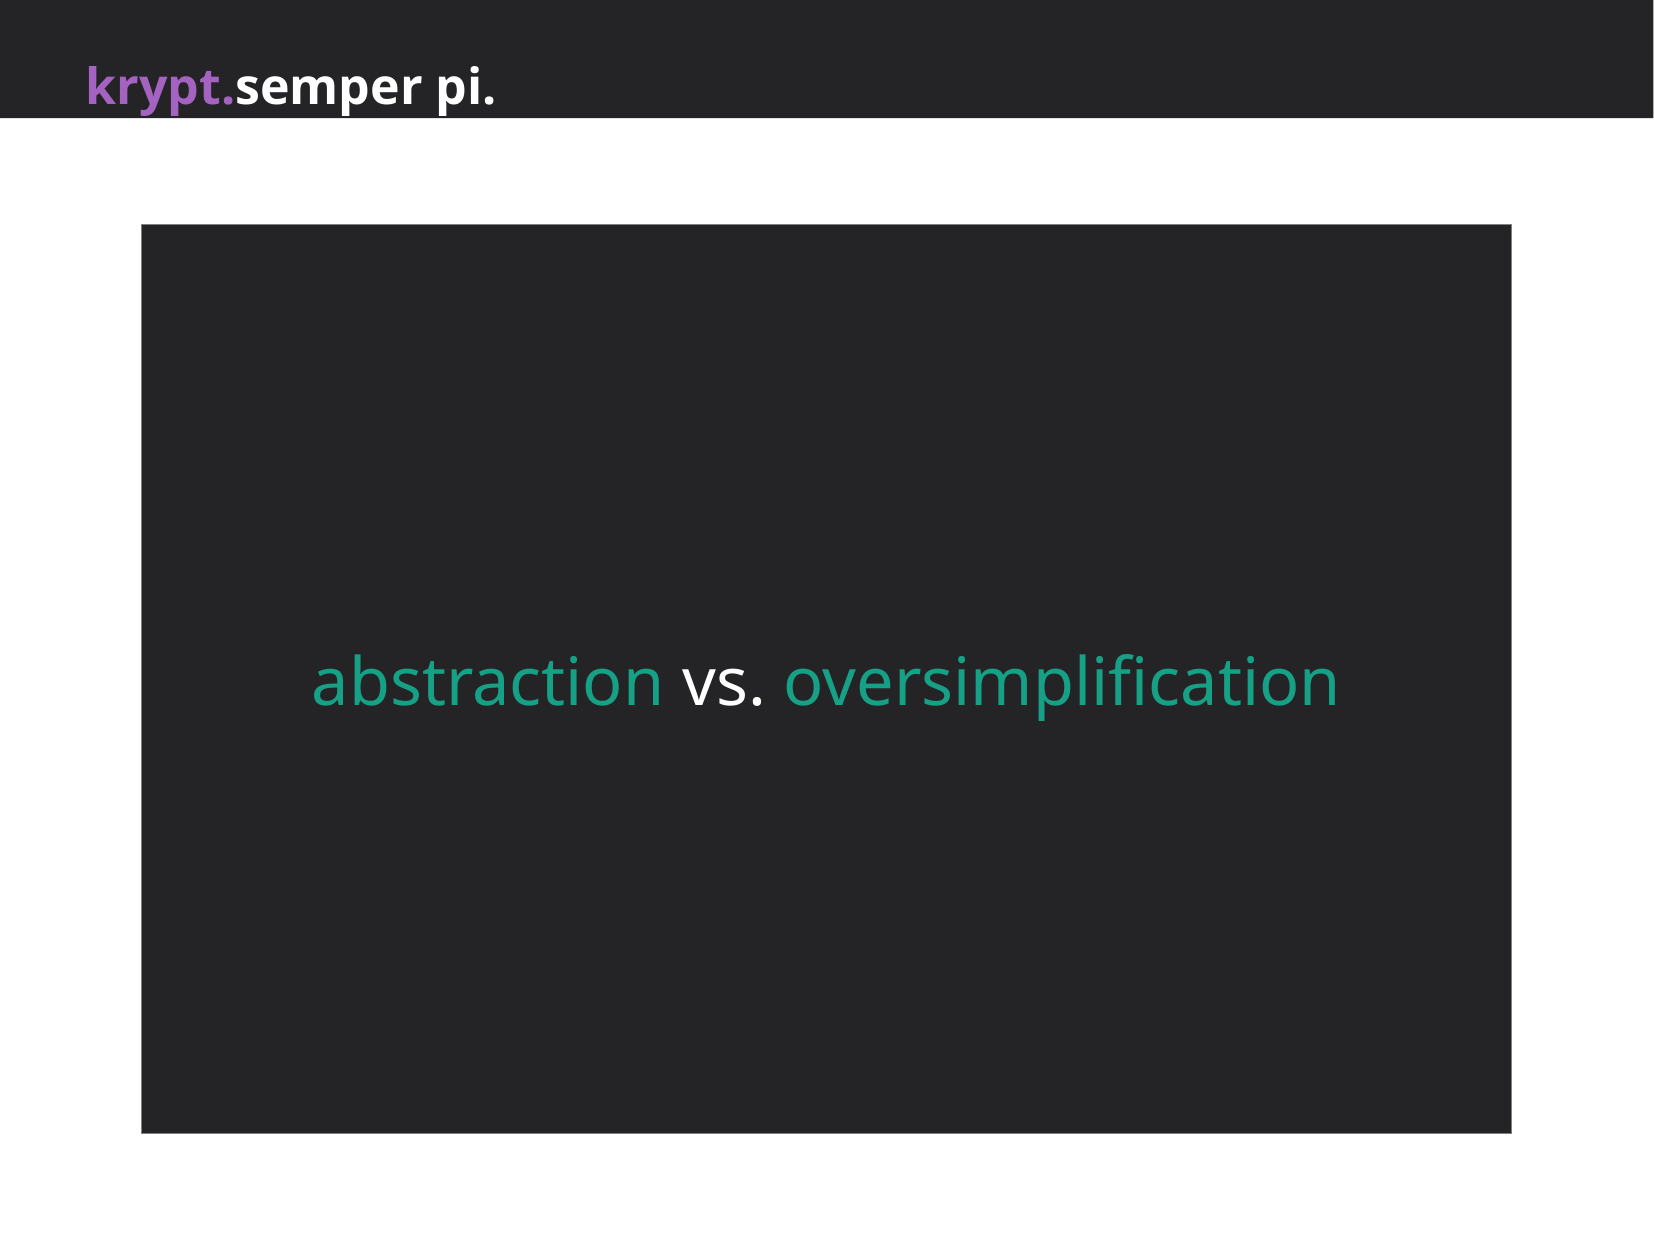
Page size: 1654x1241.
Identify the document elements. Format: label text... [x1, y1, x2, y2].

text_box [0, 0, 1654, 119]
text_box krypt.semper pi. [70, 43, 544, 119]
text_box abstraction vs. oversimplification [141, 224, 1512, 1134]
